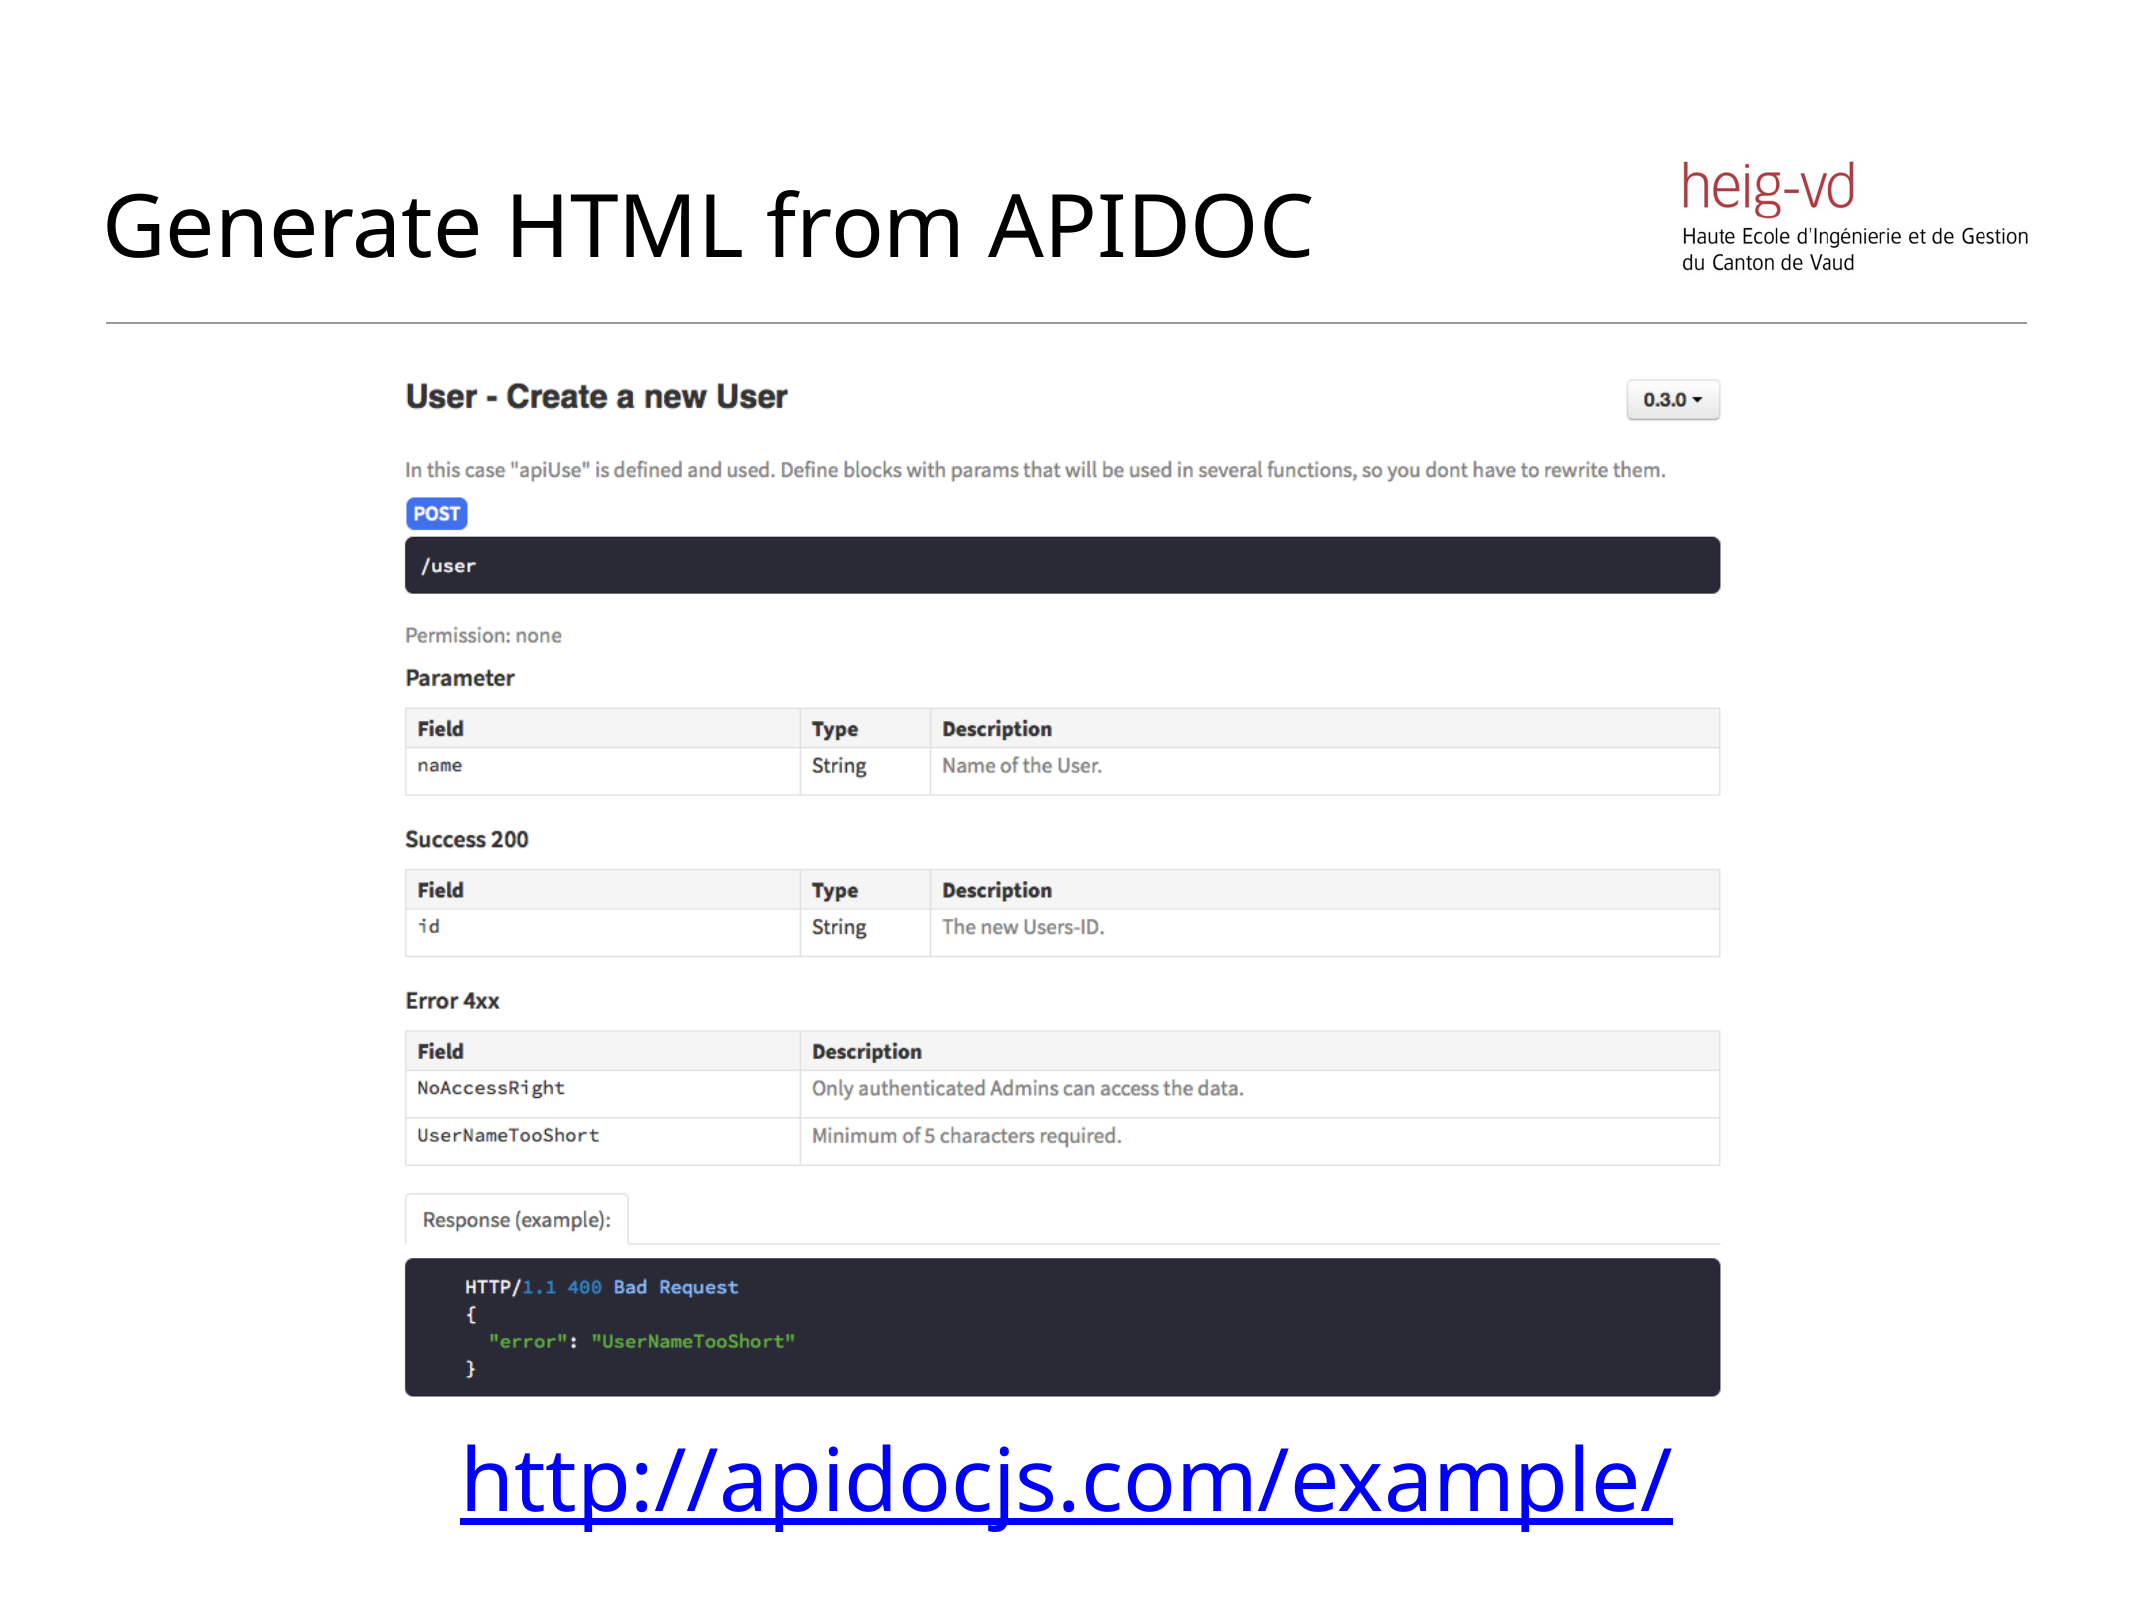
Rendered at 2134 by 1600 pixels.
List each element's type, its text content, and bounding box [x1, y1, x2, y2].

text_box http://apidocjs.com/example/ [451, 1417, 1682, 1552]
picture [389, 362, 1745, 1417]
title Generate HTML from APIDOC [93, 54, 2040, 284]
